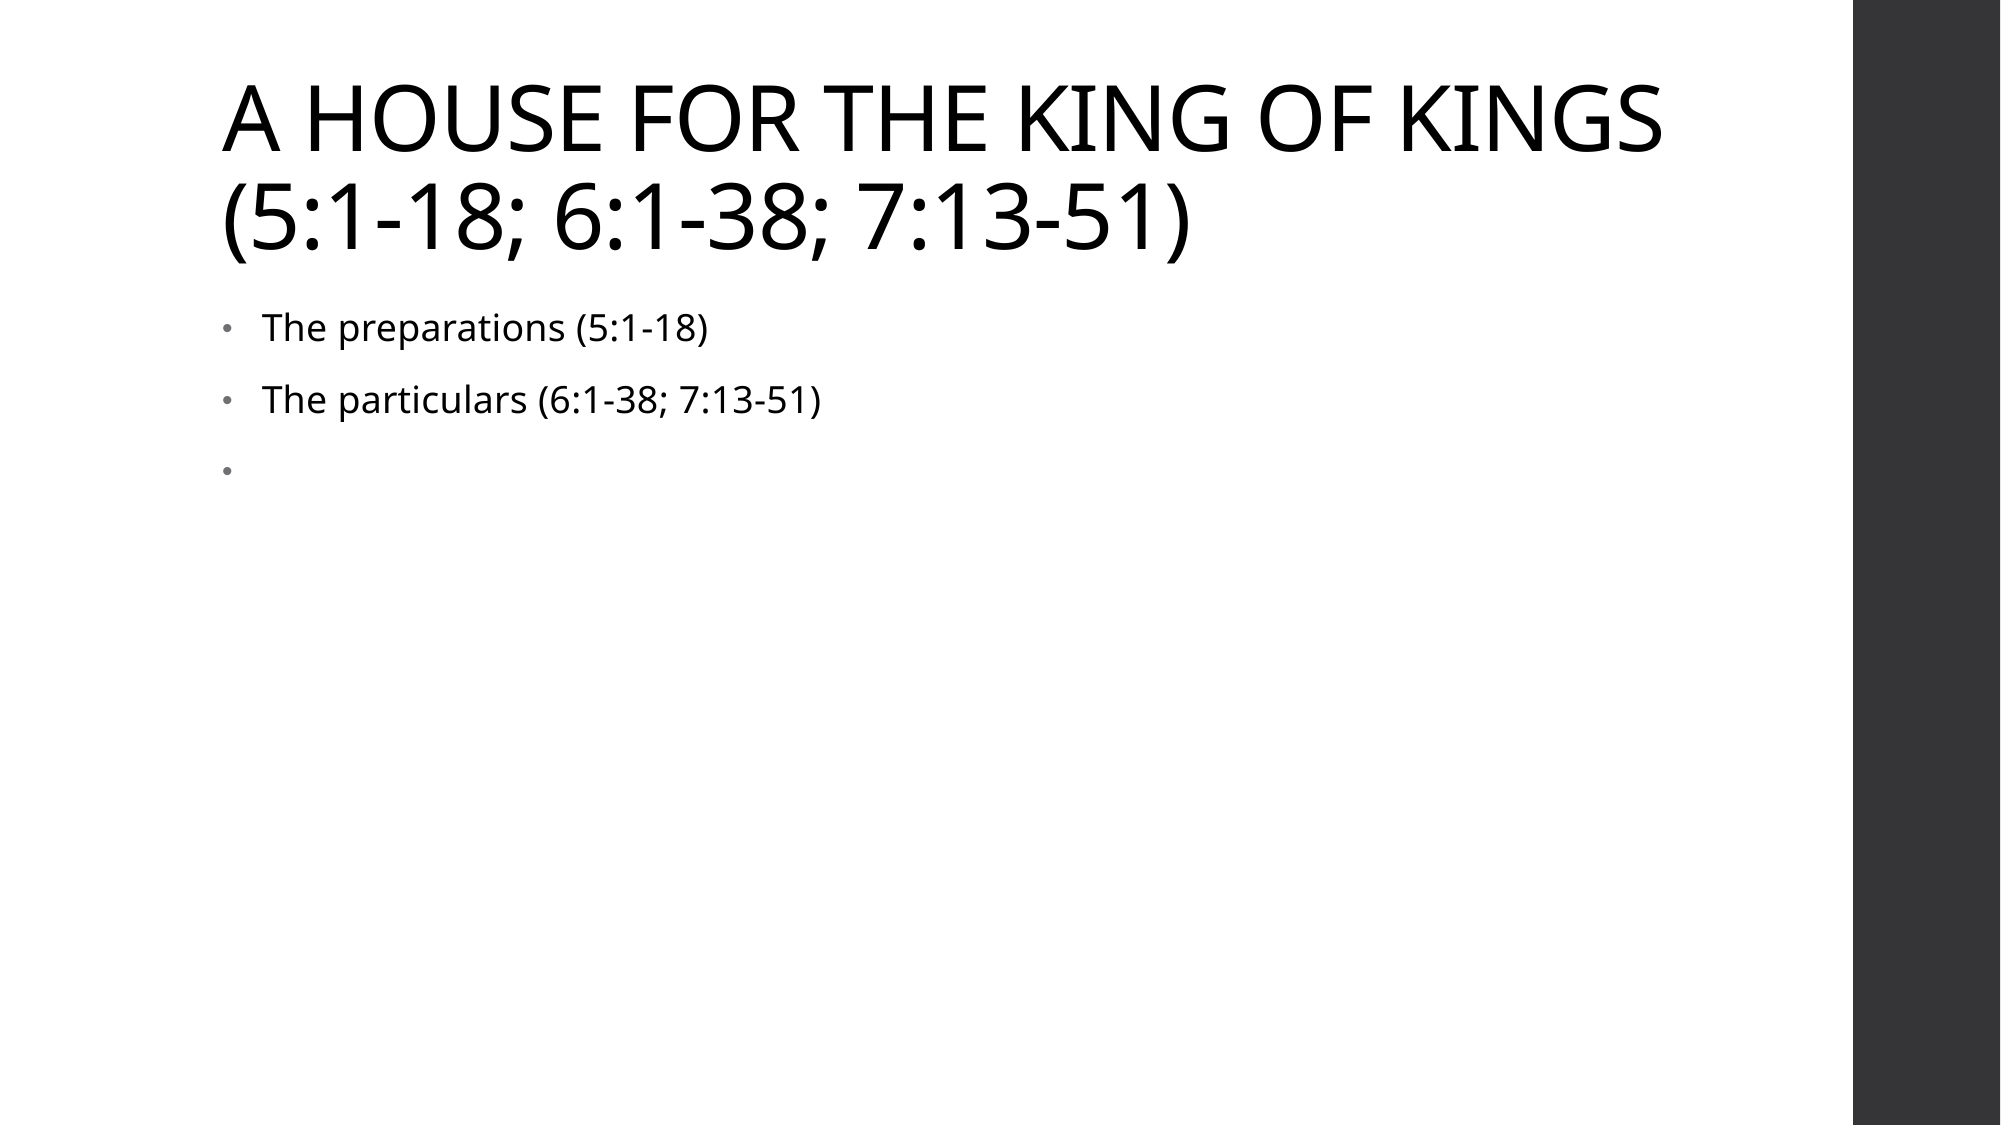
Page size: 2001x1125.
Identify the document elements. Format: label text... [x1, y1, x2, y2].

list The preparations (5:1-18) The particulars (6:1-38; 7:13-51) [206, 299, 1617, 1014]
title A HOUSE FOR THE KING OF KINGS (5:1-18; 6:1-38; 7:13-51) [206, 60, 1797, 278]
